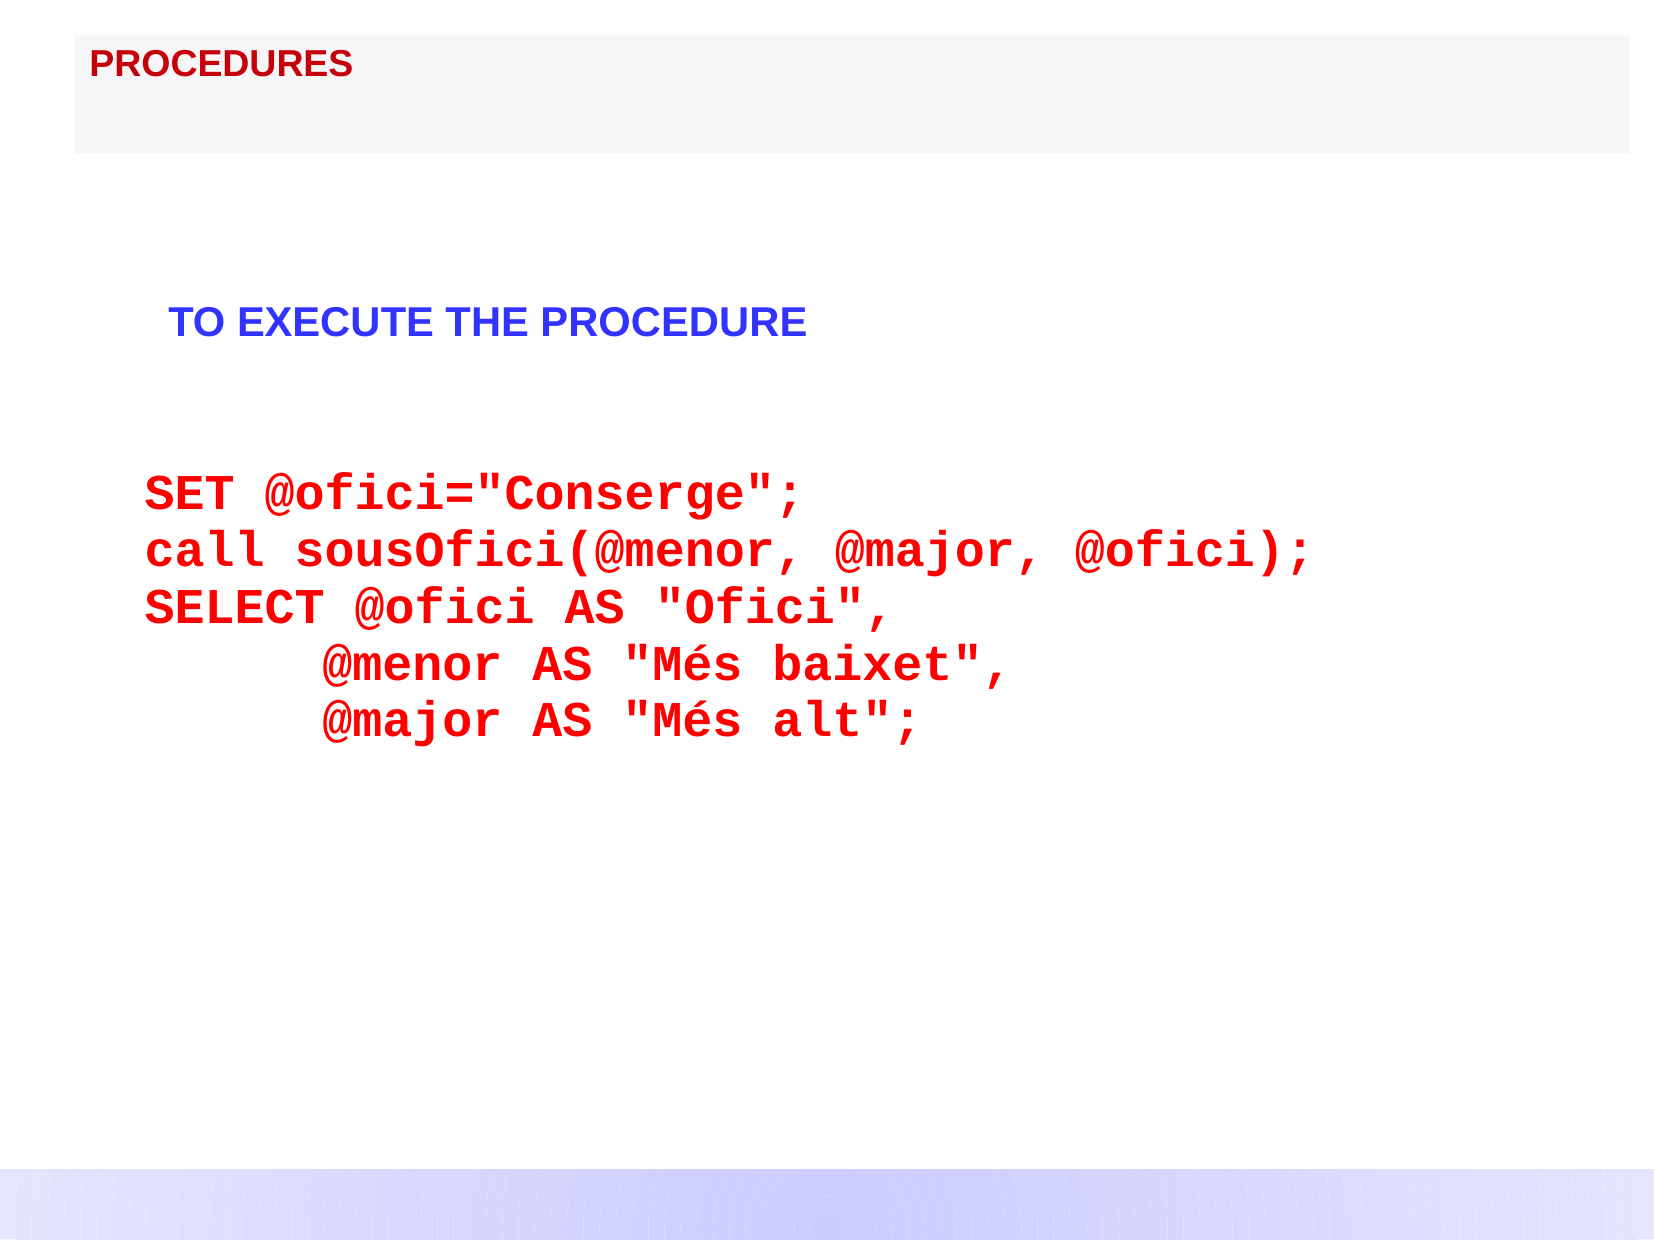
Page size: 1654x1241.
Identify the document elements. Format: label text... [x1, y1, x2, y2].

text_box PROCEDURES [74, 35, 1630, 154]
text_box [0, 304, 1654, 1221]
text_box TO EXECUTE THE PROCEDURE [153, 290, 1536, 354]
text_box SET @ofici="Conserge"; call sousOfici(@menor, @major, @ofici); SELECT @ofici AS "Ofici", @menor AS "Més baixet", @major AS "Més alt"; [129, 460, 1536, 760]
